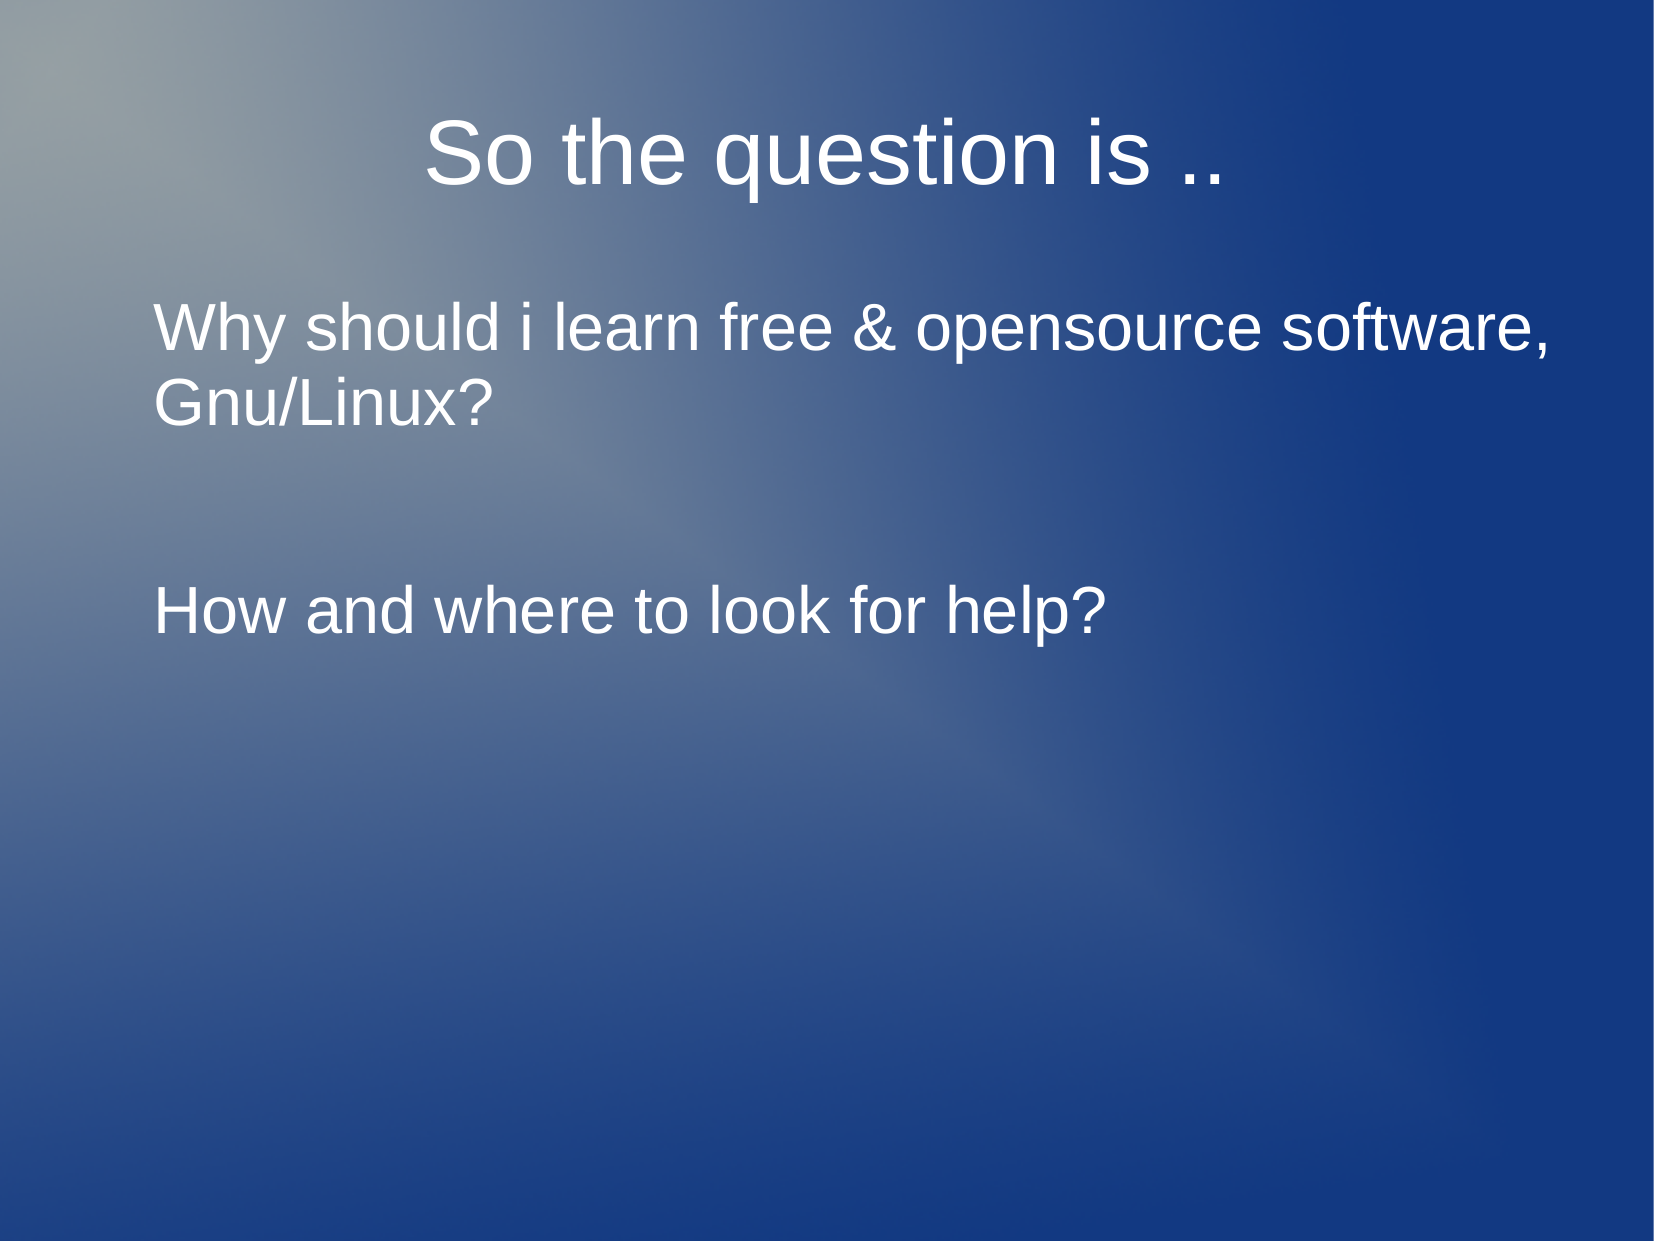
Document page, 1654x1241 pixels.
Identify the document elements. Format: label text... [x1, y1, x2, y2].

title So the question is .. [82, 56, 1571, 250]
picture [0, 0, 1654, 1241]
list Why should i learn free & opensource software, Gnu/Linux? How and where to look for help? [82, 290, 1571, 1094]
